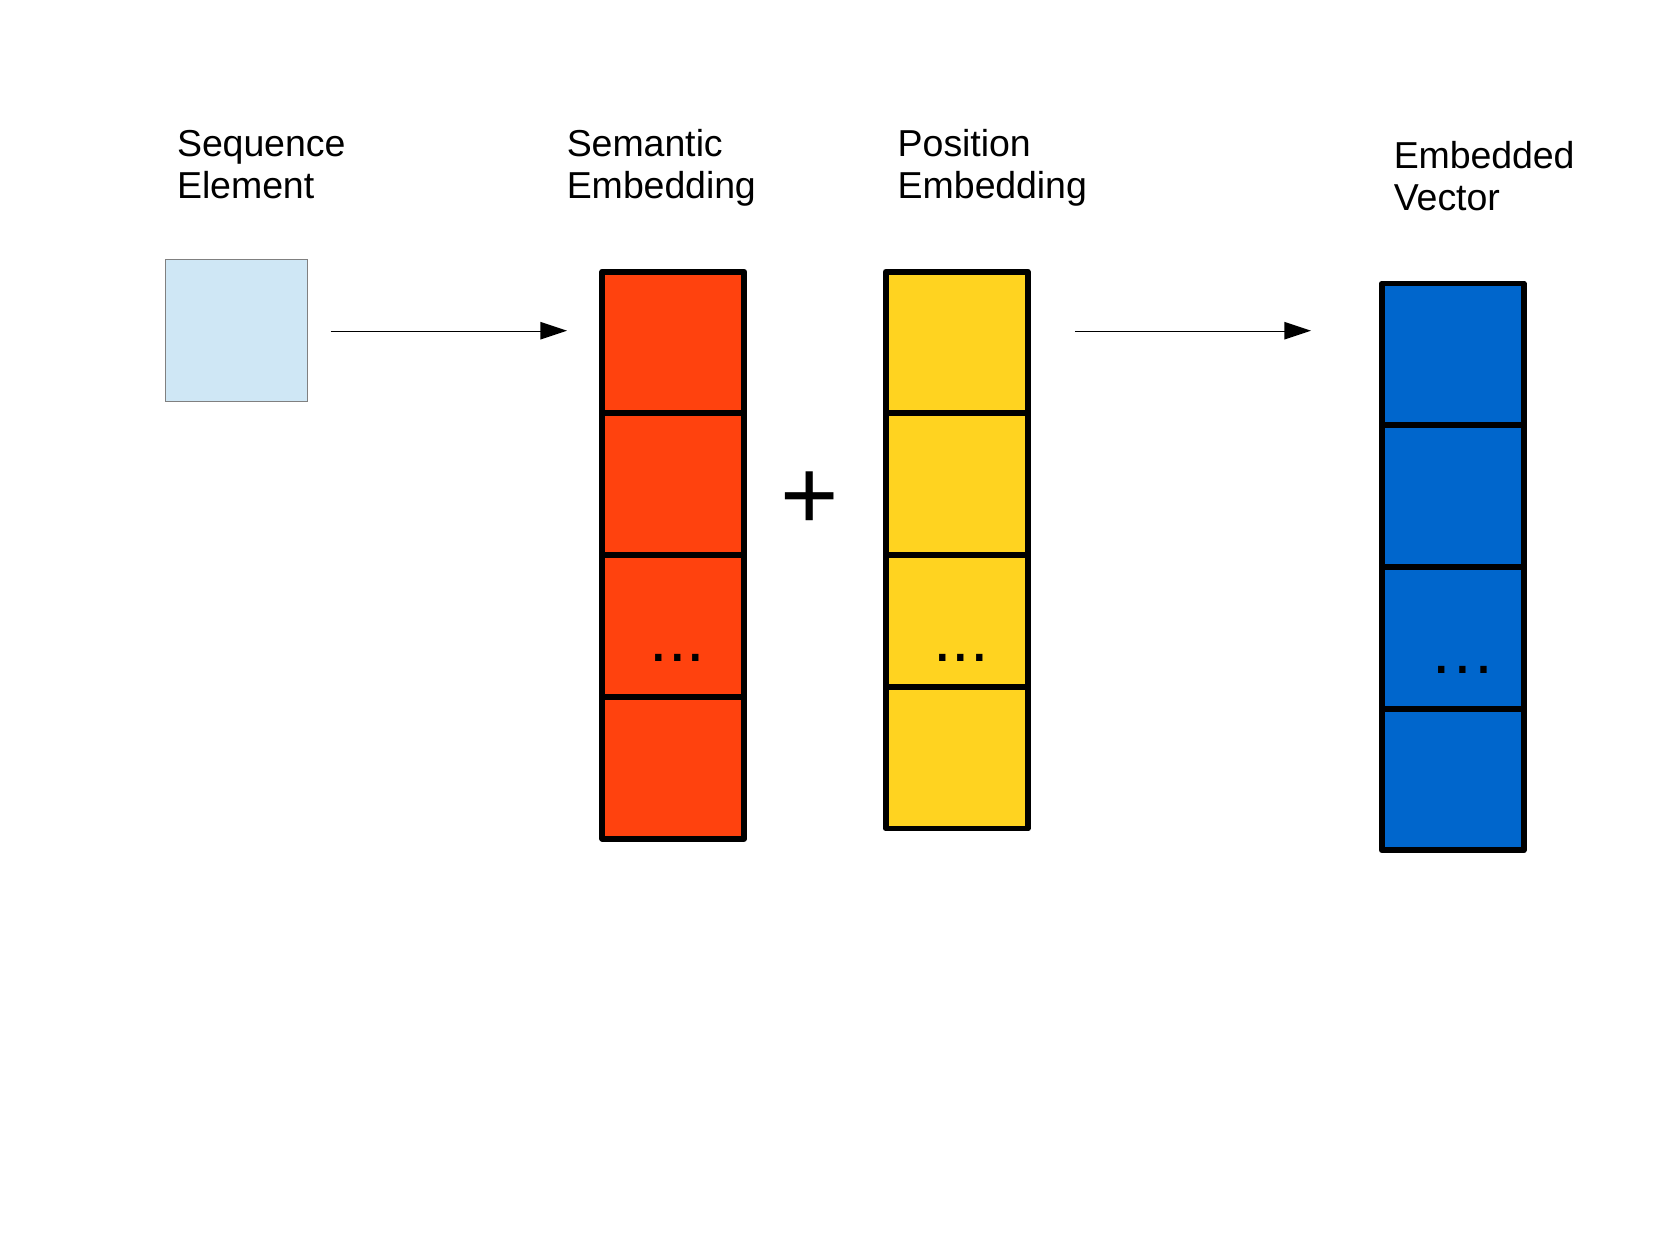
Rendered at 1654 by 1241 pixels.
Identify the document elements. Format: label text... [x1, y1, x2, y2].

text_box ... [909, 584, 1013, 693]
text_box ... [625, 584, 729, 693]
text_box [602, 271, 745, 839]
text_box [1381, 283, 1524, 851]
text_box + [756, 422, 863, 567]
text_box Position Embedding [874, 106, 1112, 223]
text_box … [1405, 596, 1520, 704]
text_box Semantic Embedding [543, 106, 781, 223]
text_box Sequence Element [153, 106, 508, 686]
text_box [885, 271, 1028, 829]
text_box Embedded Vector [1370, 118, 1610, 235]
